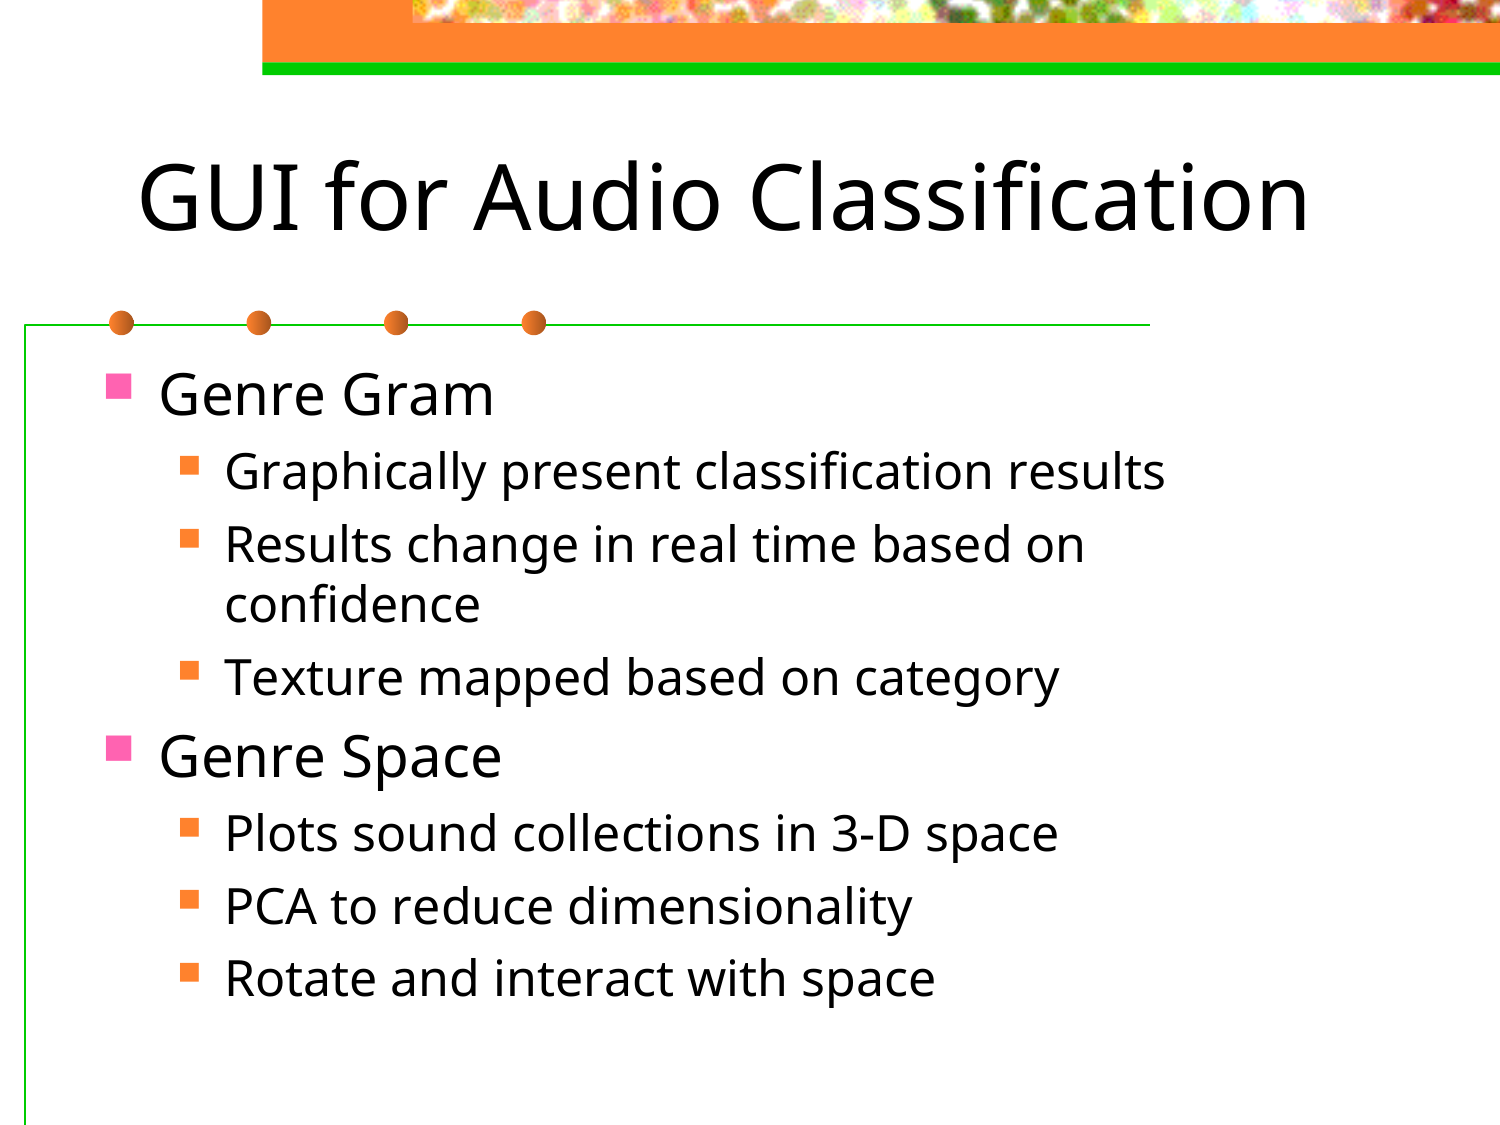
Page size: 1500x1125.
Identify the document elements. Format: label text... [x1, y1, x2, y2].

list Genre Gram Graphically present classification results Results change in real time based on confidence Texture mapped based on category Genre Space Plots sound collections in 3-D space PCA to reduce dimensionality Rotate and interact with space [87, 350, 1363, 1026]
title GUI for Audio Classification [87, 99, 1363, 288]
picture [412, 0, 1500, 23]
